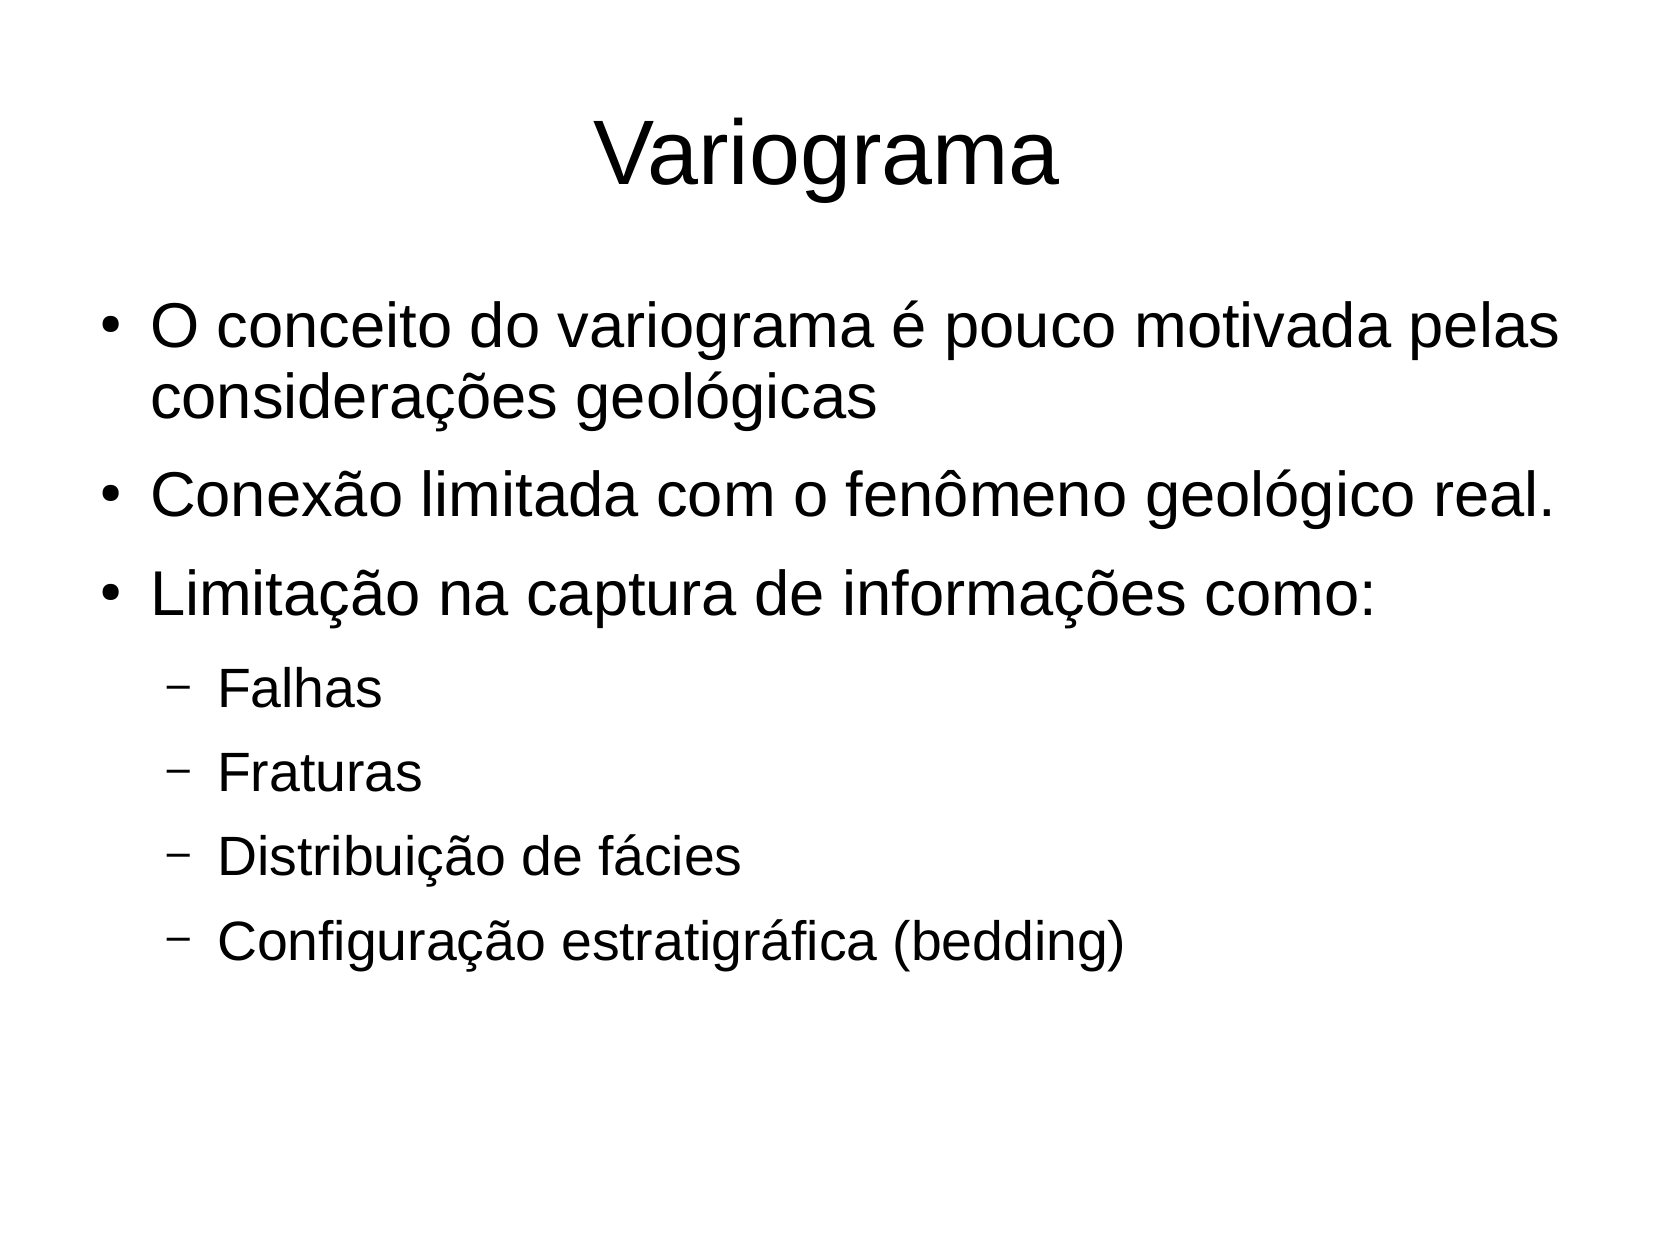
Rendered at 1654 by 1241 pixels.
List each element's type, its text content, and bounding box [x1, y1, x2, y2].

list O conceito do variograma é pouco motivada pelas considerações geológicas Conexão limitada com o fenômeno geológico real. Limitação na captura de informações como: Falhas Fraturas Distribuição de fácies Configuração estratigráfica (bedding) [82, 290, 1571, 1010]
title Variograma [82, 49, 1571, 257]
